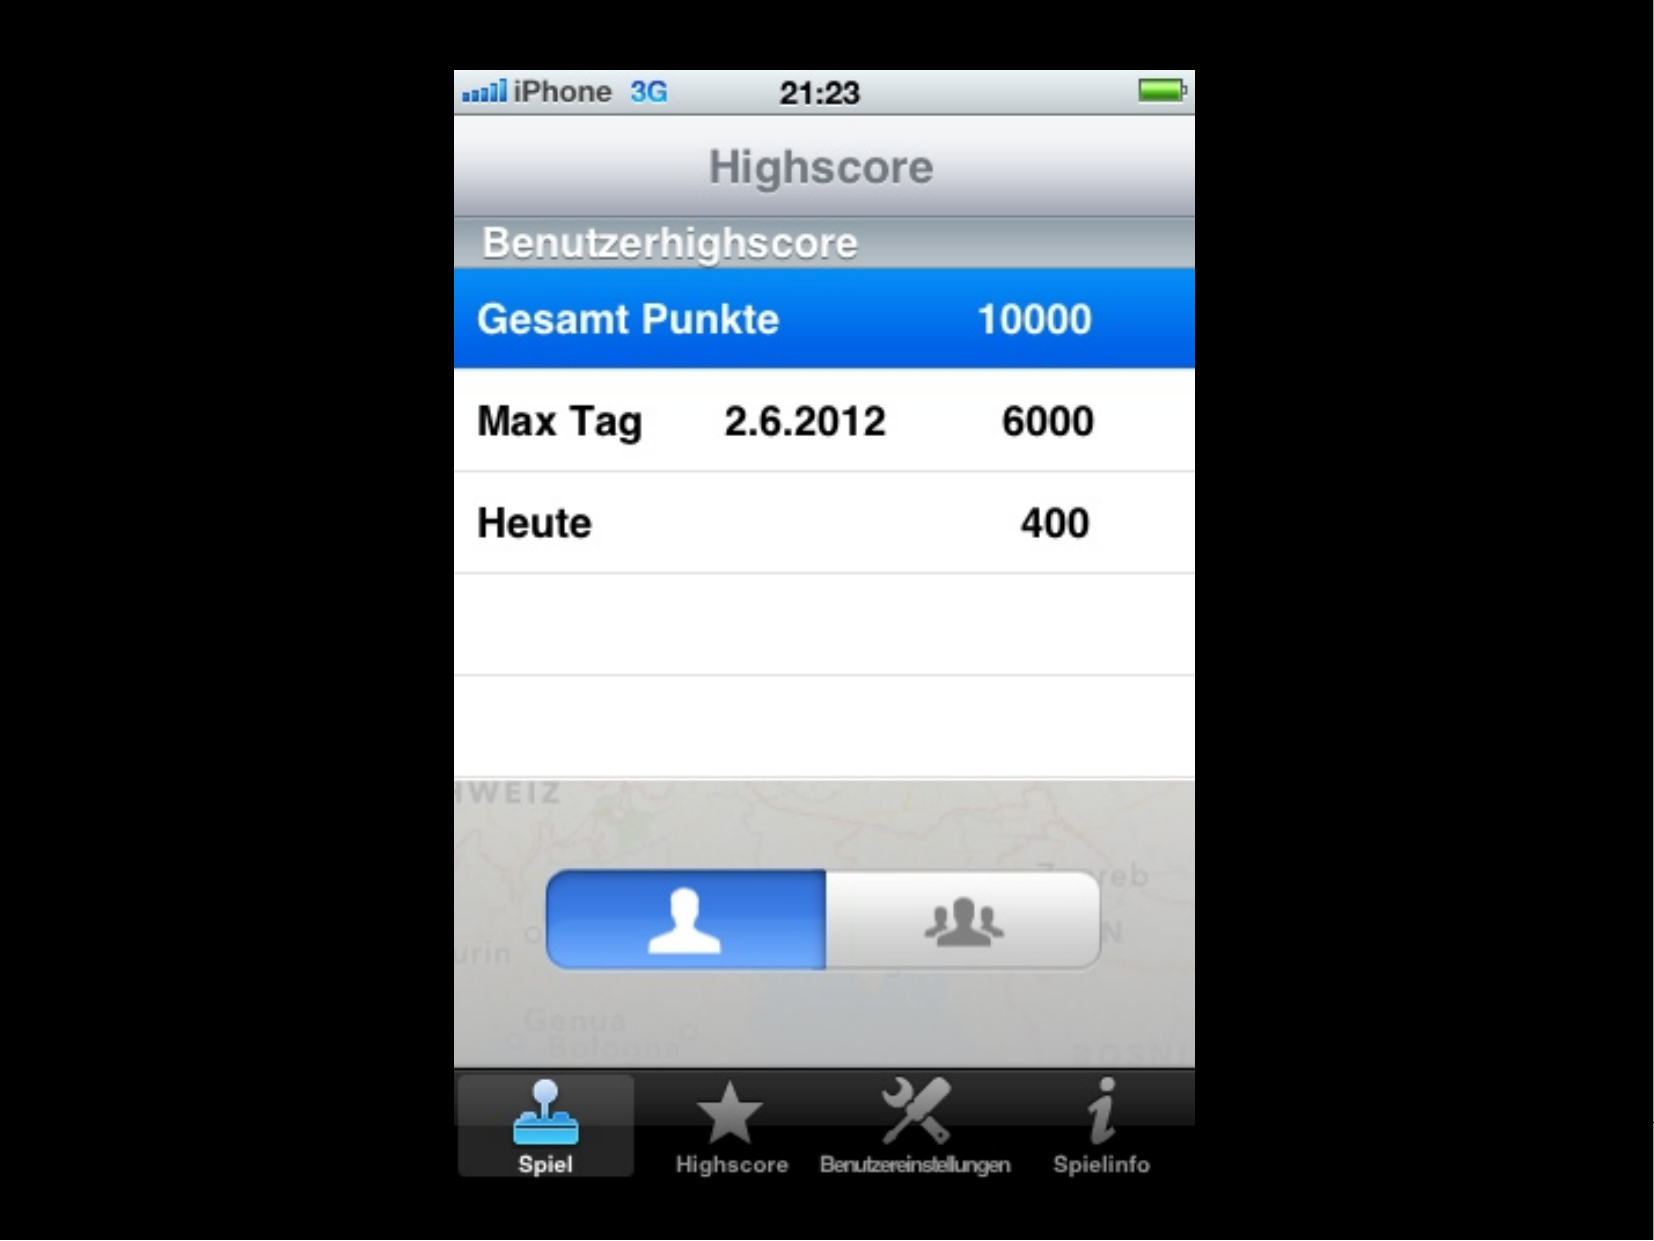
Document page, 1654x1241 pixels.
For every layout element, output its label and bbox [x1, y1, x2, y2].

picture [454, 70, 1195, 1182]
